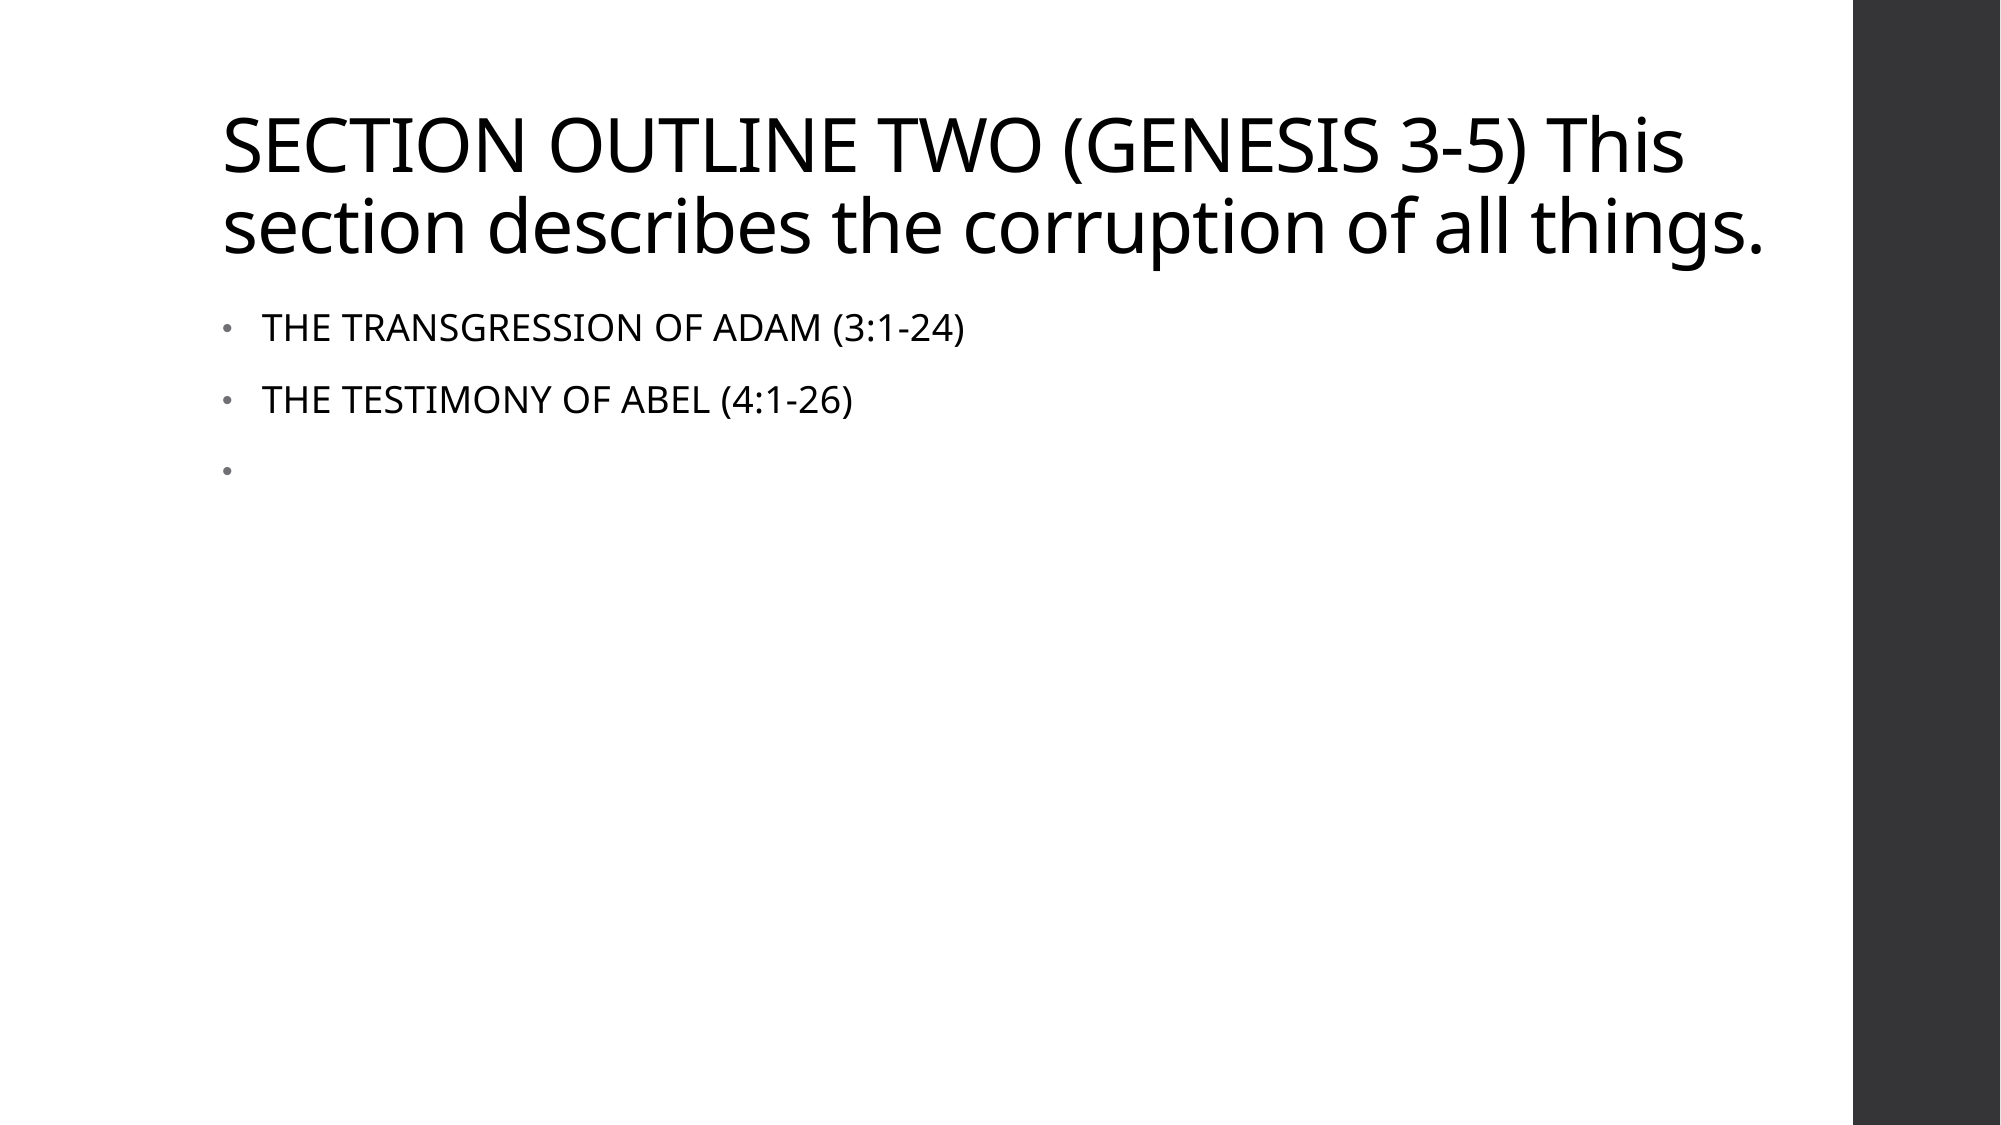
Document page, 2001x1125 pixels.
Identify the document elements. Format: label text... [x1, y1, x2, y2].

title SECTION OUTLINE TWO (GENESIS 3-5) This section describes the corruption of all things. [206, 60, 1797, 278]
list THE TRANSGRESSION OF ADAM (3:1-24) THE TESTIMONY OF ABEL (4:1-26) [206, 299, 1617, 1014]
